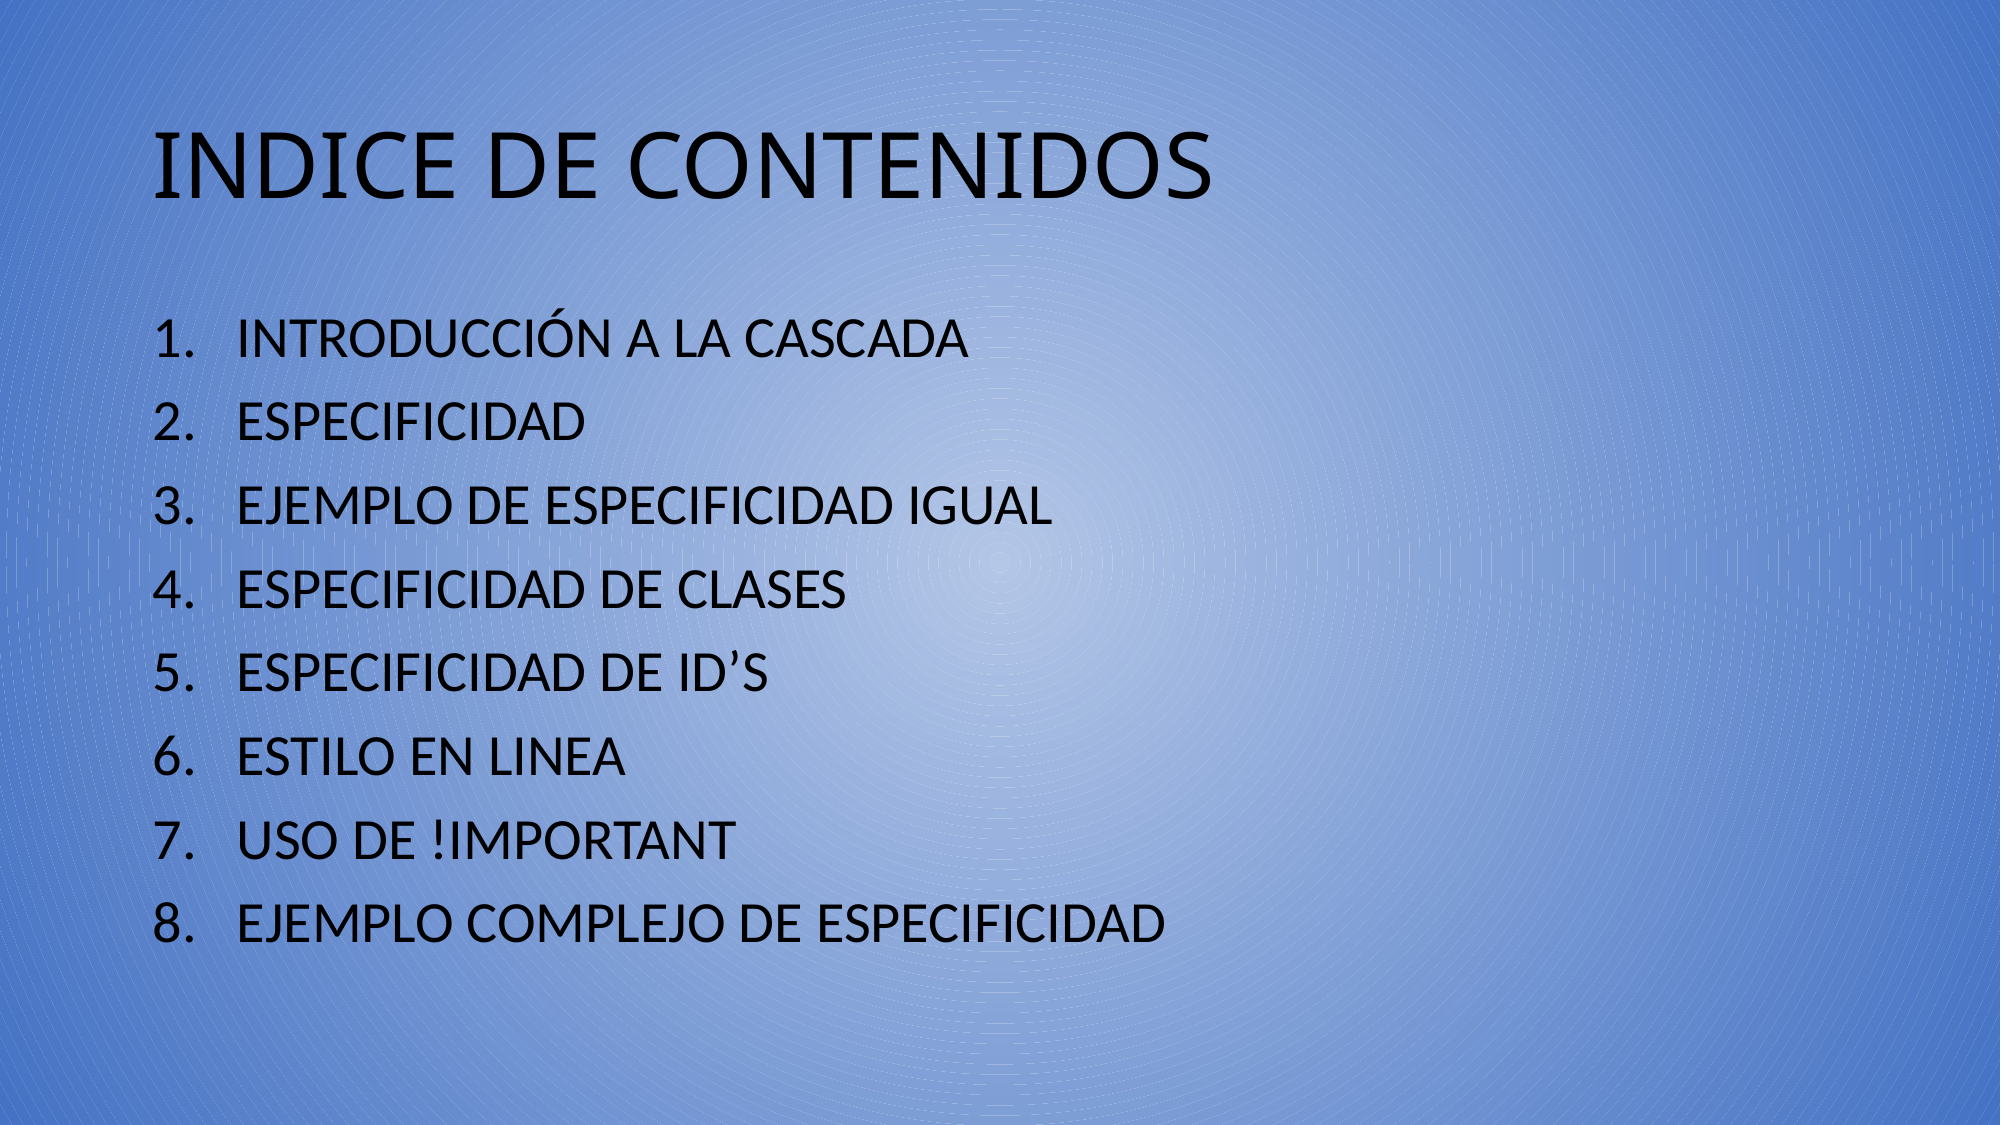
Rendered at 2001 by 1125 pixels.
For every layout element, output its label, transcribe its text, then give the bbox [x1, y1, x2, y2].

title INDICE DE CONTENIDOS [137, 59, 1863, 278]
list INTRODUCCIÓN A LA CASCADA ESPECIFICIDAD EJEMPLO DE ESPECIFICIDAD IGUAL ESPECIFICIDAD DE CLASES ESPECIFICIDAD DE ID’S ESTILO EN LINEA USO DE !IMPORTANT EJEMPLO COMPLEJO DE ESPECIFICIDAD [137, 299, 1863, 1014]
